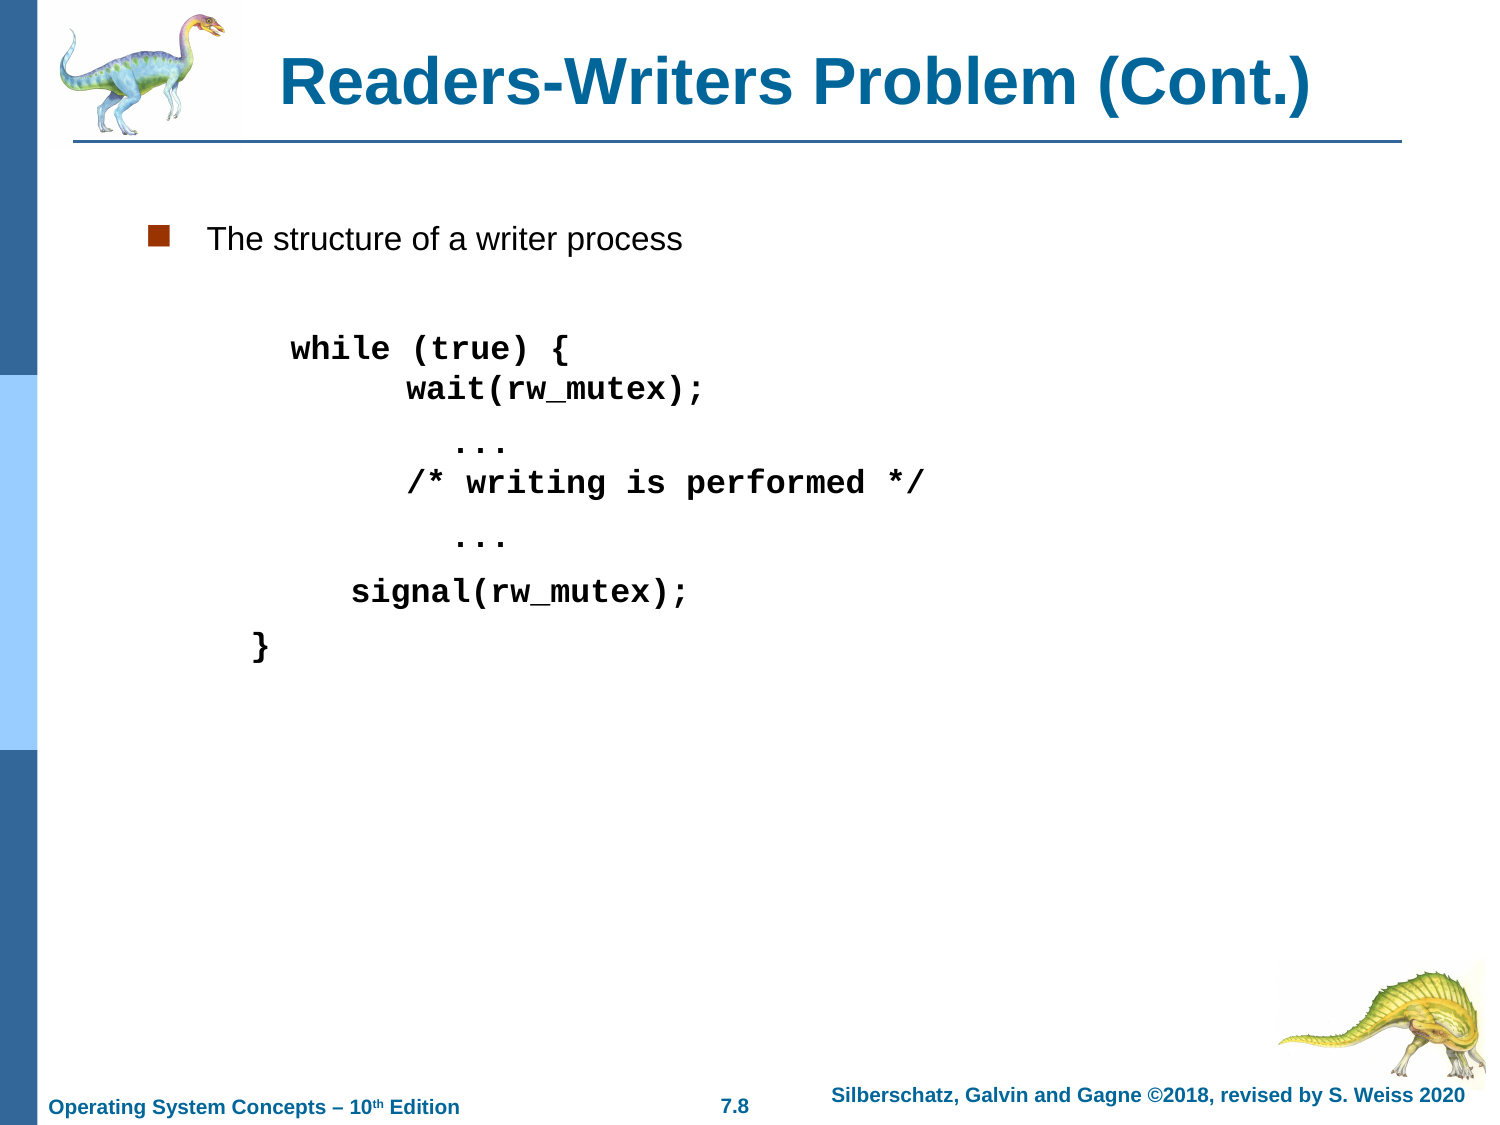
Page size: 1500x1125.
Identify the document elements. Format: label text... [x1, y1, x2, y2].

title Readers-Writers Problem (Cont.) [168, 31, 1425, 126]
picture [1148, 1087, 1156, 1092]
list The structure of a writer process while (true) { wait(rw_mutex); ... /* writing is performed */ ... signal(rw_mutex); } [135, 209, 1424, 1010]
picture [46, 0, 243, 149]
picture [1275, 959, 1486, 1090]
